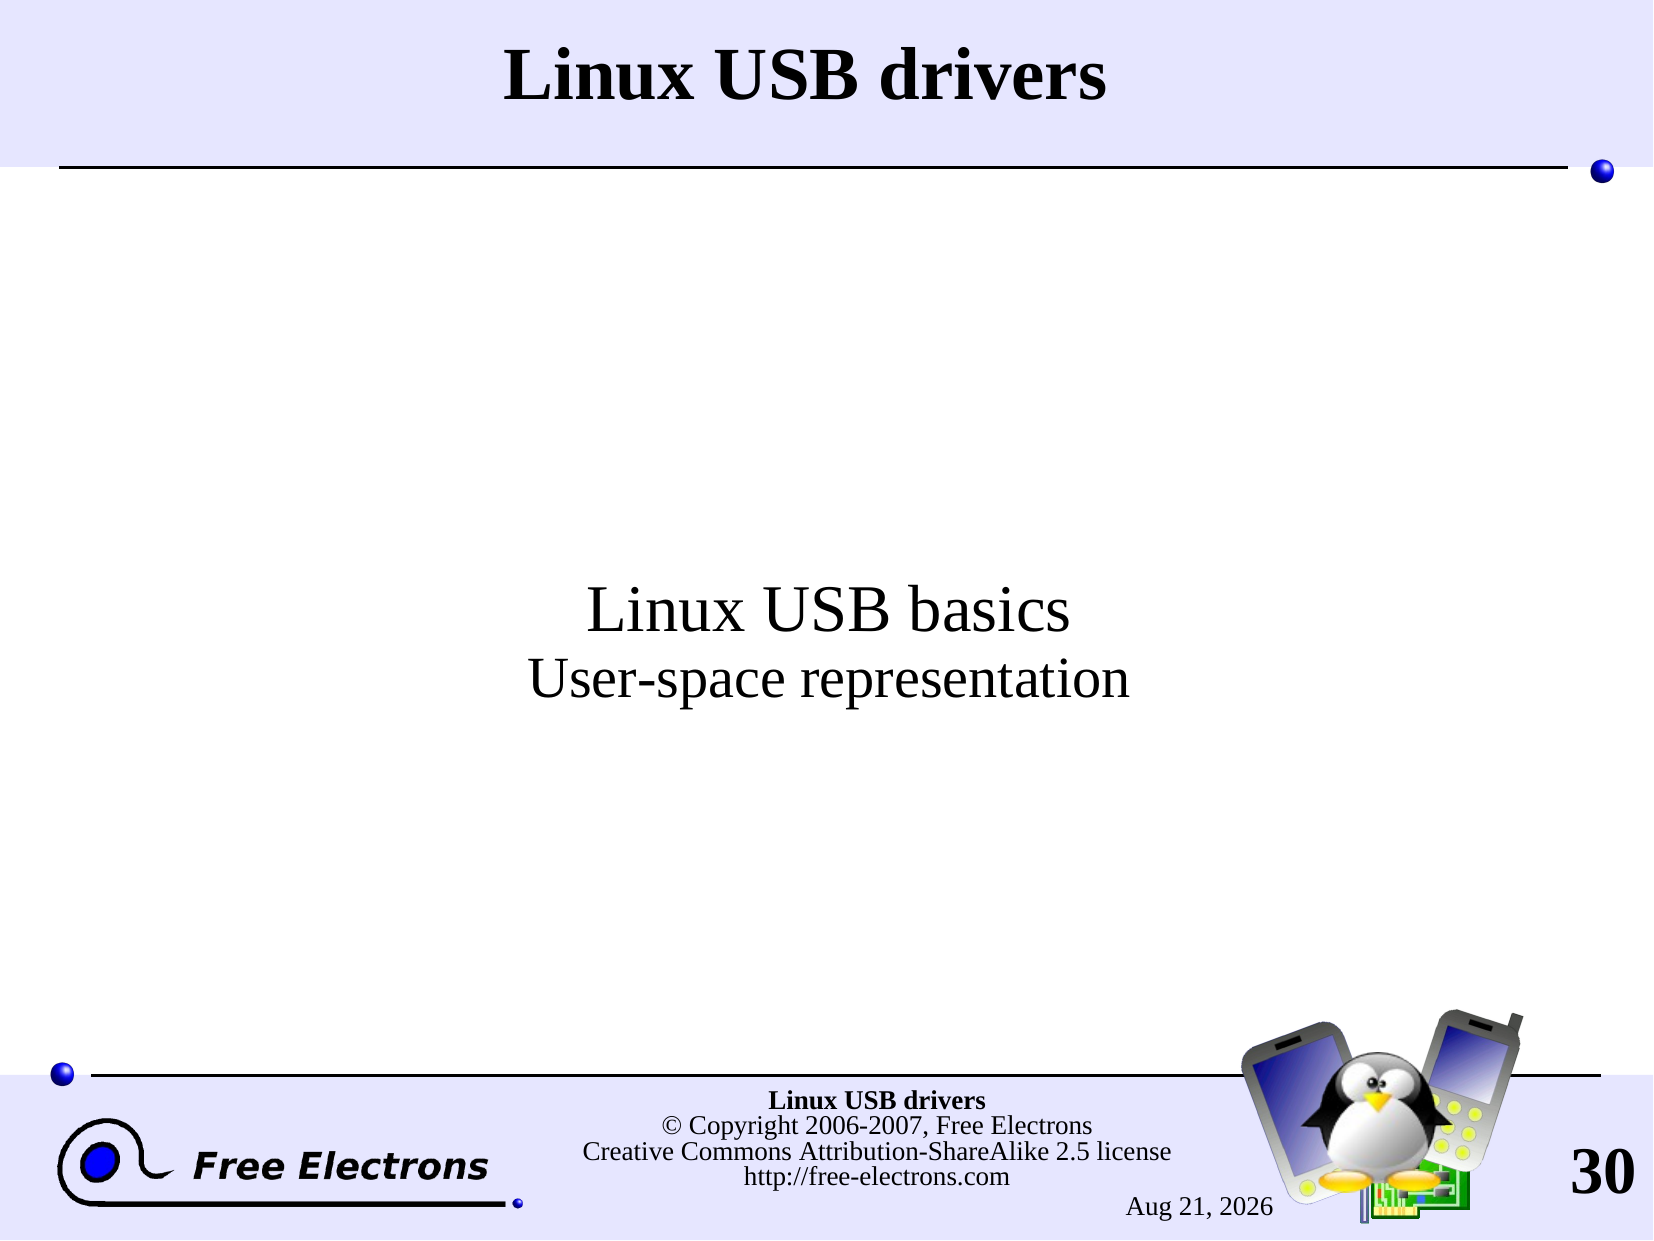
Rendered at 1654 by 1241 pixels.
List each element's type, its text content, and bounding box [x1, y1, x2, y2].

subtitle Linux USB basics User-space representation [105, 216, 1518, 1066]
picture [50, 1107, 527, 1216]
title Linux USB drivers [60, 25, 1551, 124]
picture [1231, 1007, 1538, 1241]
